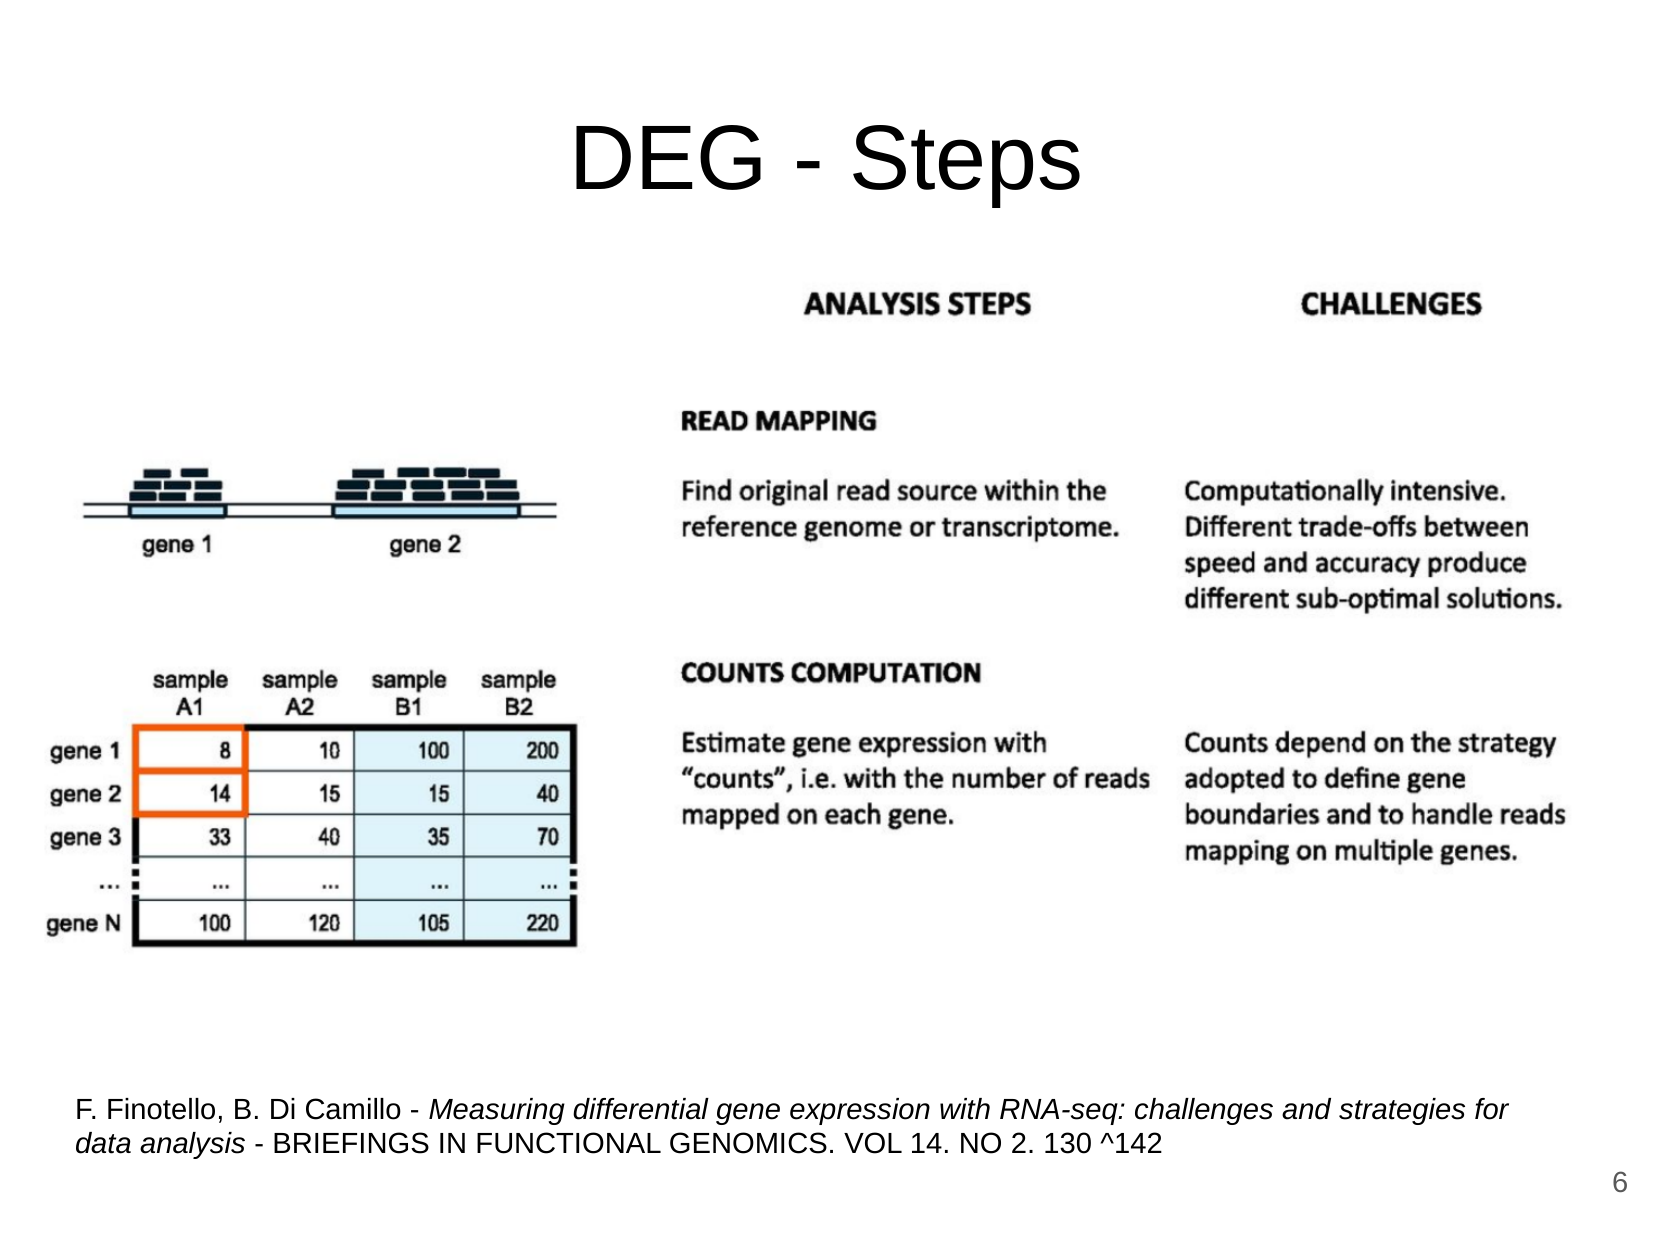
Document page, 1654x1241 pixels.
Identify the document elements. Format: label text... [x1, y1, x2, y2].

title DEG - Steps [82, 49, 1571, 257]
picture [24, 281, 1592, 1008]
slide_number <number> [1547, 1145, 1647, 1241]
text_box F. Finotello, B. Di Camillo - Measuring differential gene expression with RNA-seq: challenges and strategies for data analysis - BRIEFINGS IN FUNCTIONAL GENOMICS. VOL 14. NO 2. 130 ^142 [60, 1074, 1559, 1168]
